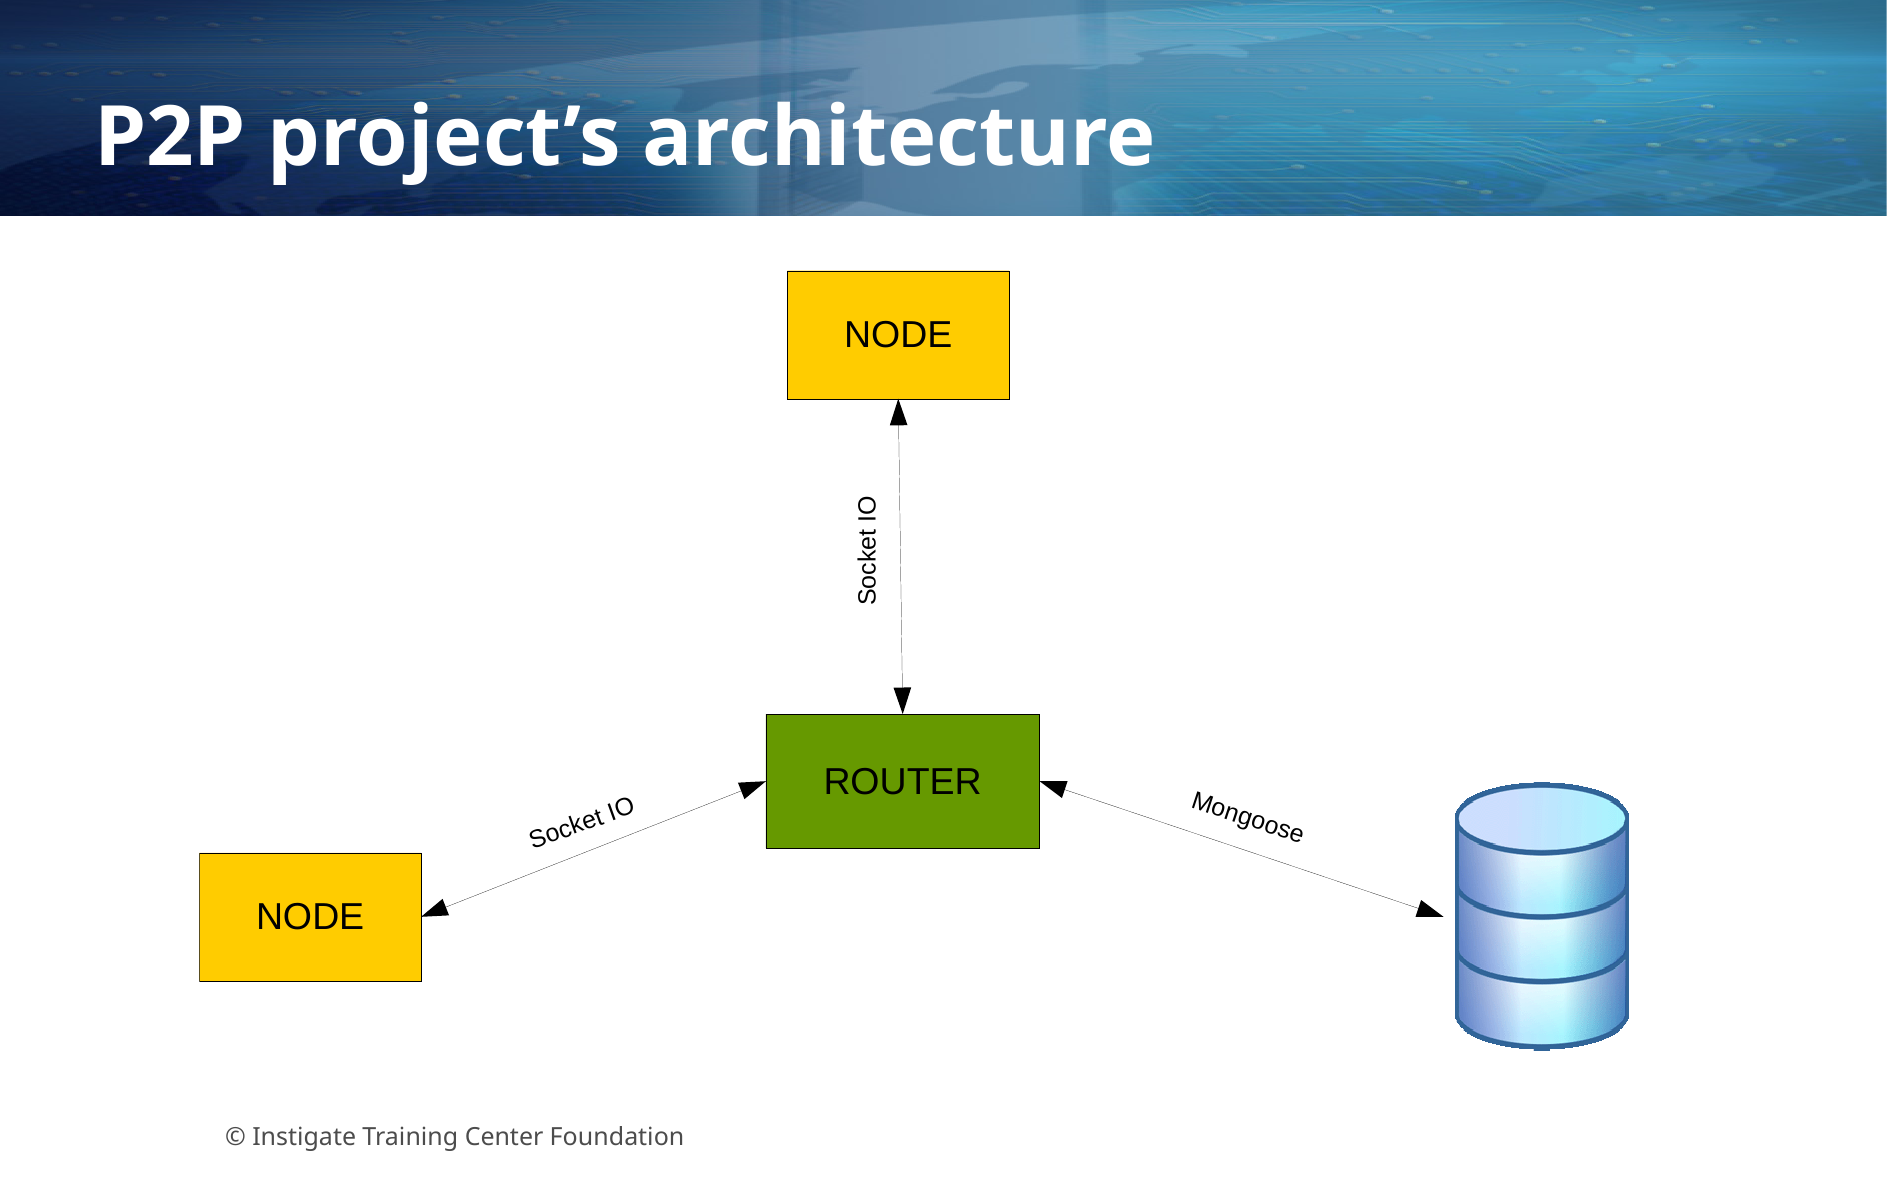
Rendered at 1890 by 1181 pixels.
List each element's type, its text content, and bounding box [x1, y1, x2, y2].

picture [0, 0, 1887, 216]
picture [199, 270, 1640, 1051]
text_box P2P project’s architecture [94, 54, 1793, 210]
